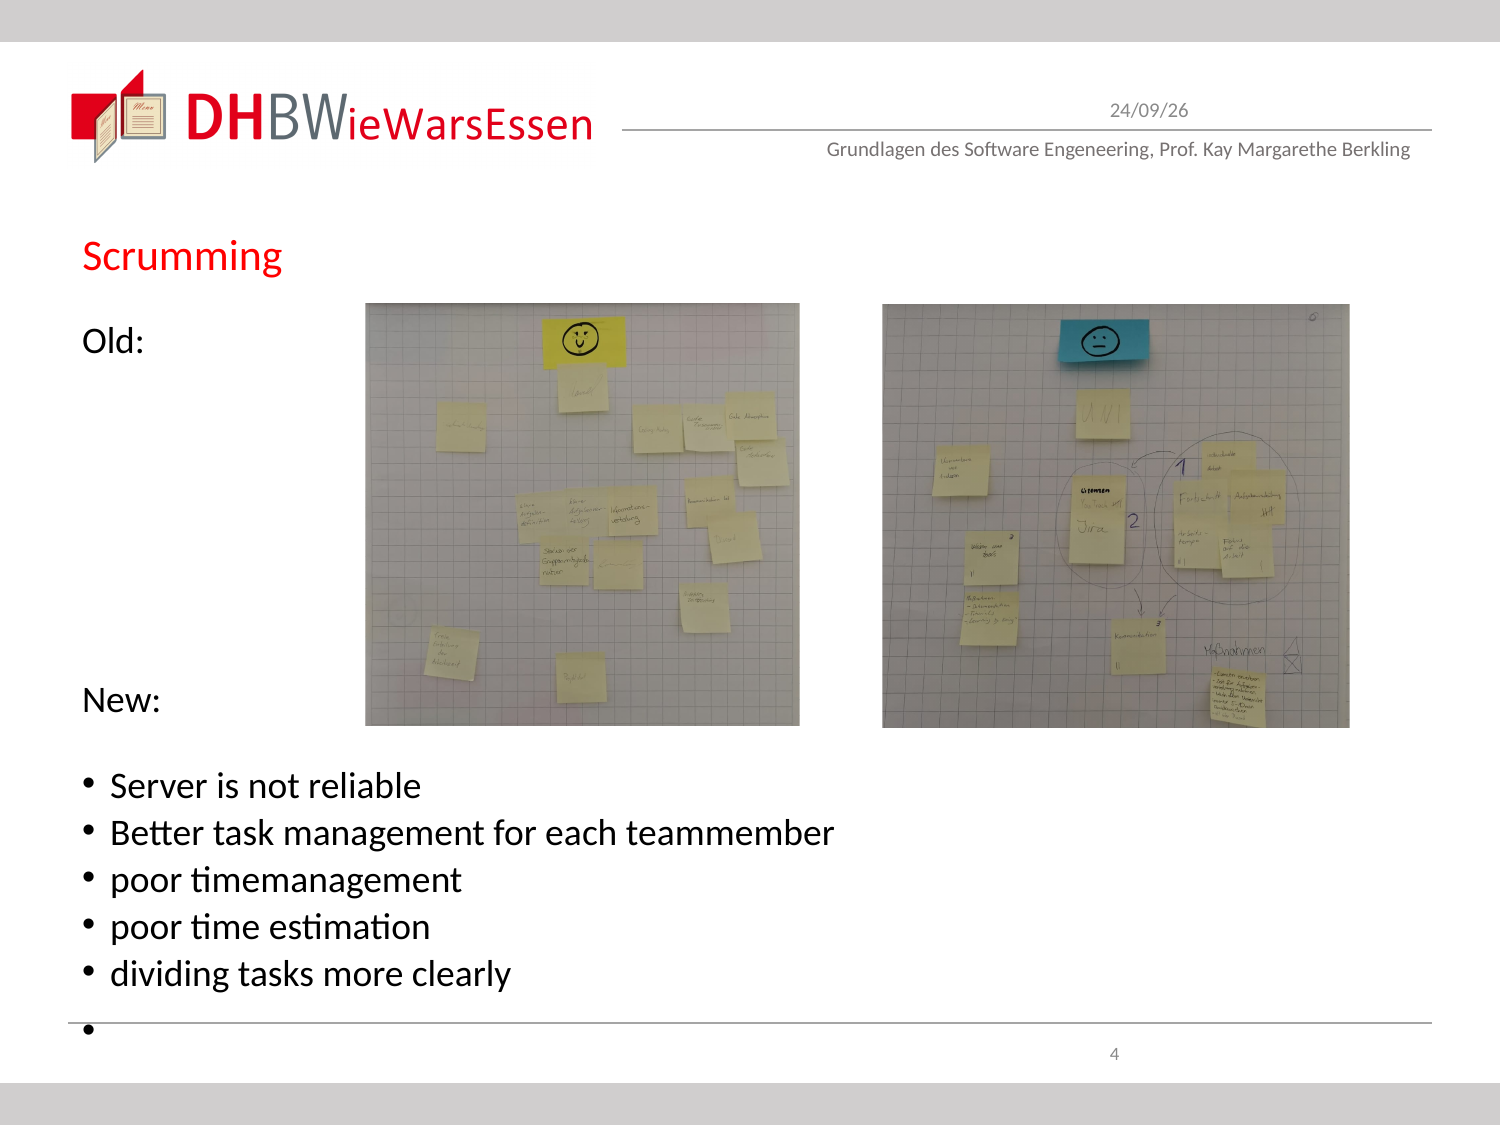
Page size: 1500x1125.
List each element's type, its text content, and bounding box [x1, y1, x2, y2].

picture [882, 304, 1350, 728]
picture [365, 303, 800, 726]
text_box Old: [67, 308, 251, 370]
list Server is not reliable Better task management for each teammember poor timemanagement poor time estimation dividing tasks more clearly [67, 765, 1433, 1011]
list Scrumming [67, 224, 1433, 344]
text_box New: [67, 667, 185, 728]
